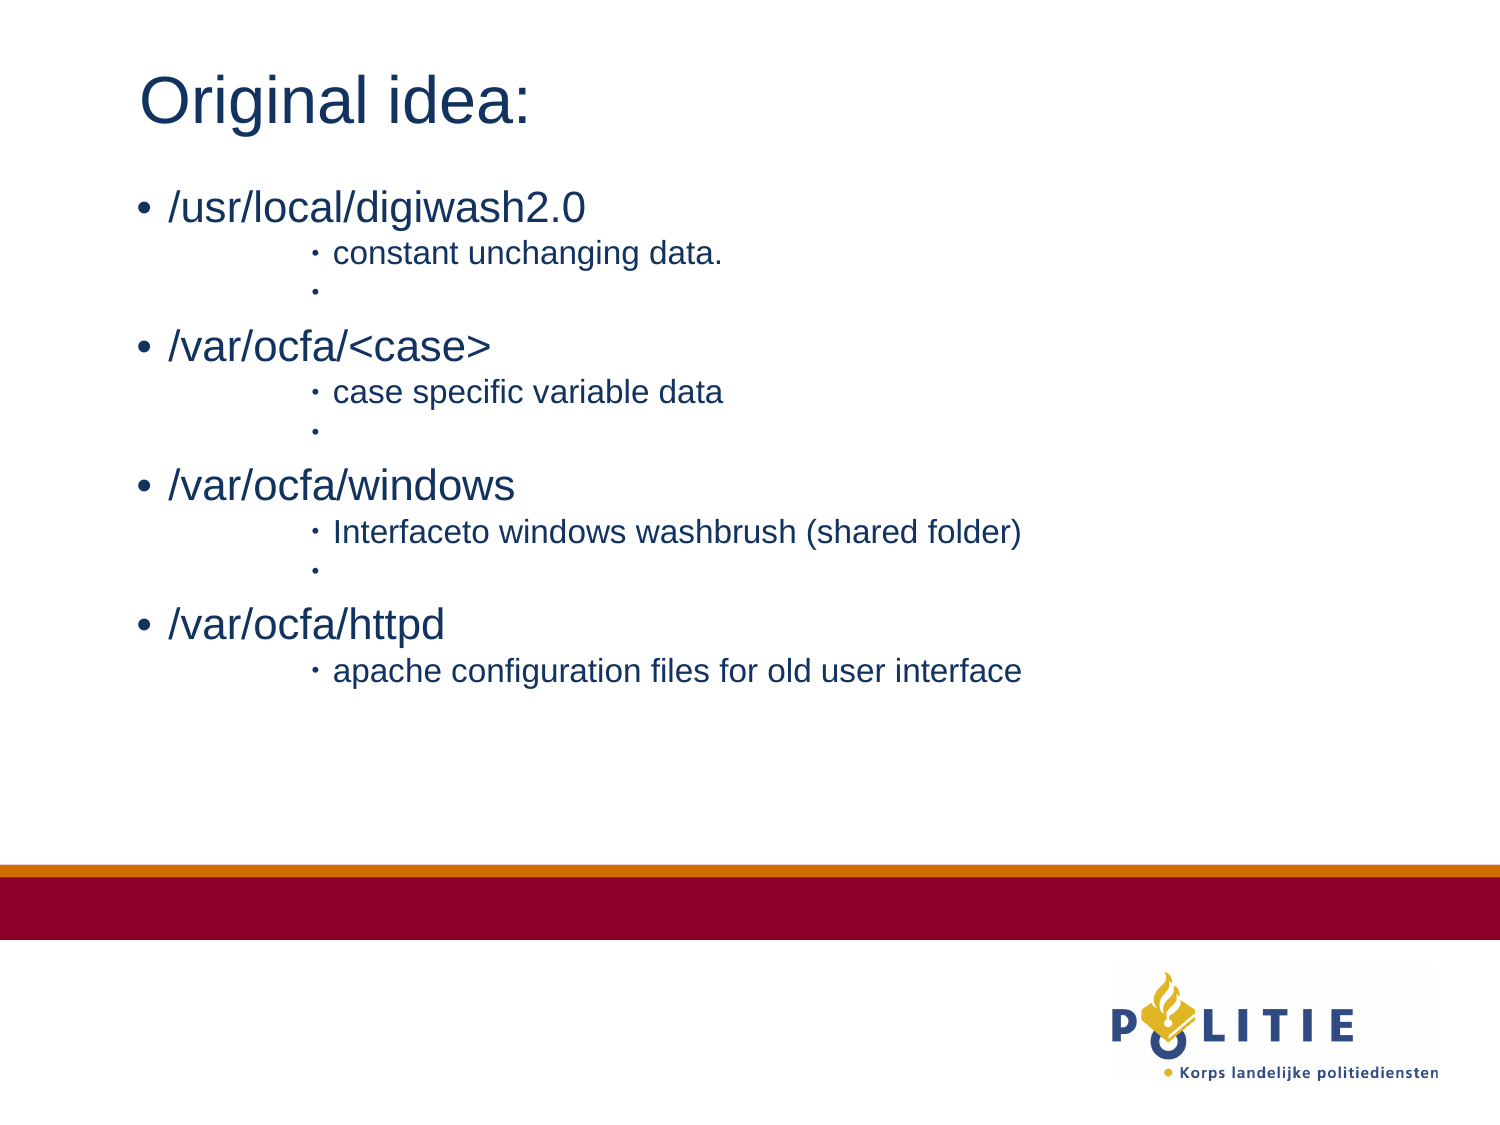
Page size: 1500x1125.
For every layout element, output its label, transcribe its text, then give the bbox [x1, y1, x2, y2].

picture [1112, 966, 1438, 1081]
list /usr/local/digiwash2.0 constant unchanging data. /var/ocfa/<case> case specific variable data /var/ocfa/windows Interfaceto windows washbrush (shared folder) /var/ocfa/httpd apache configuration files for old user interface [121, 174, 1351, 841]
title Original idea: [124, 36, 1350, 165]
